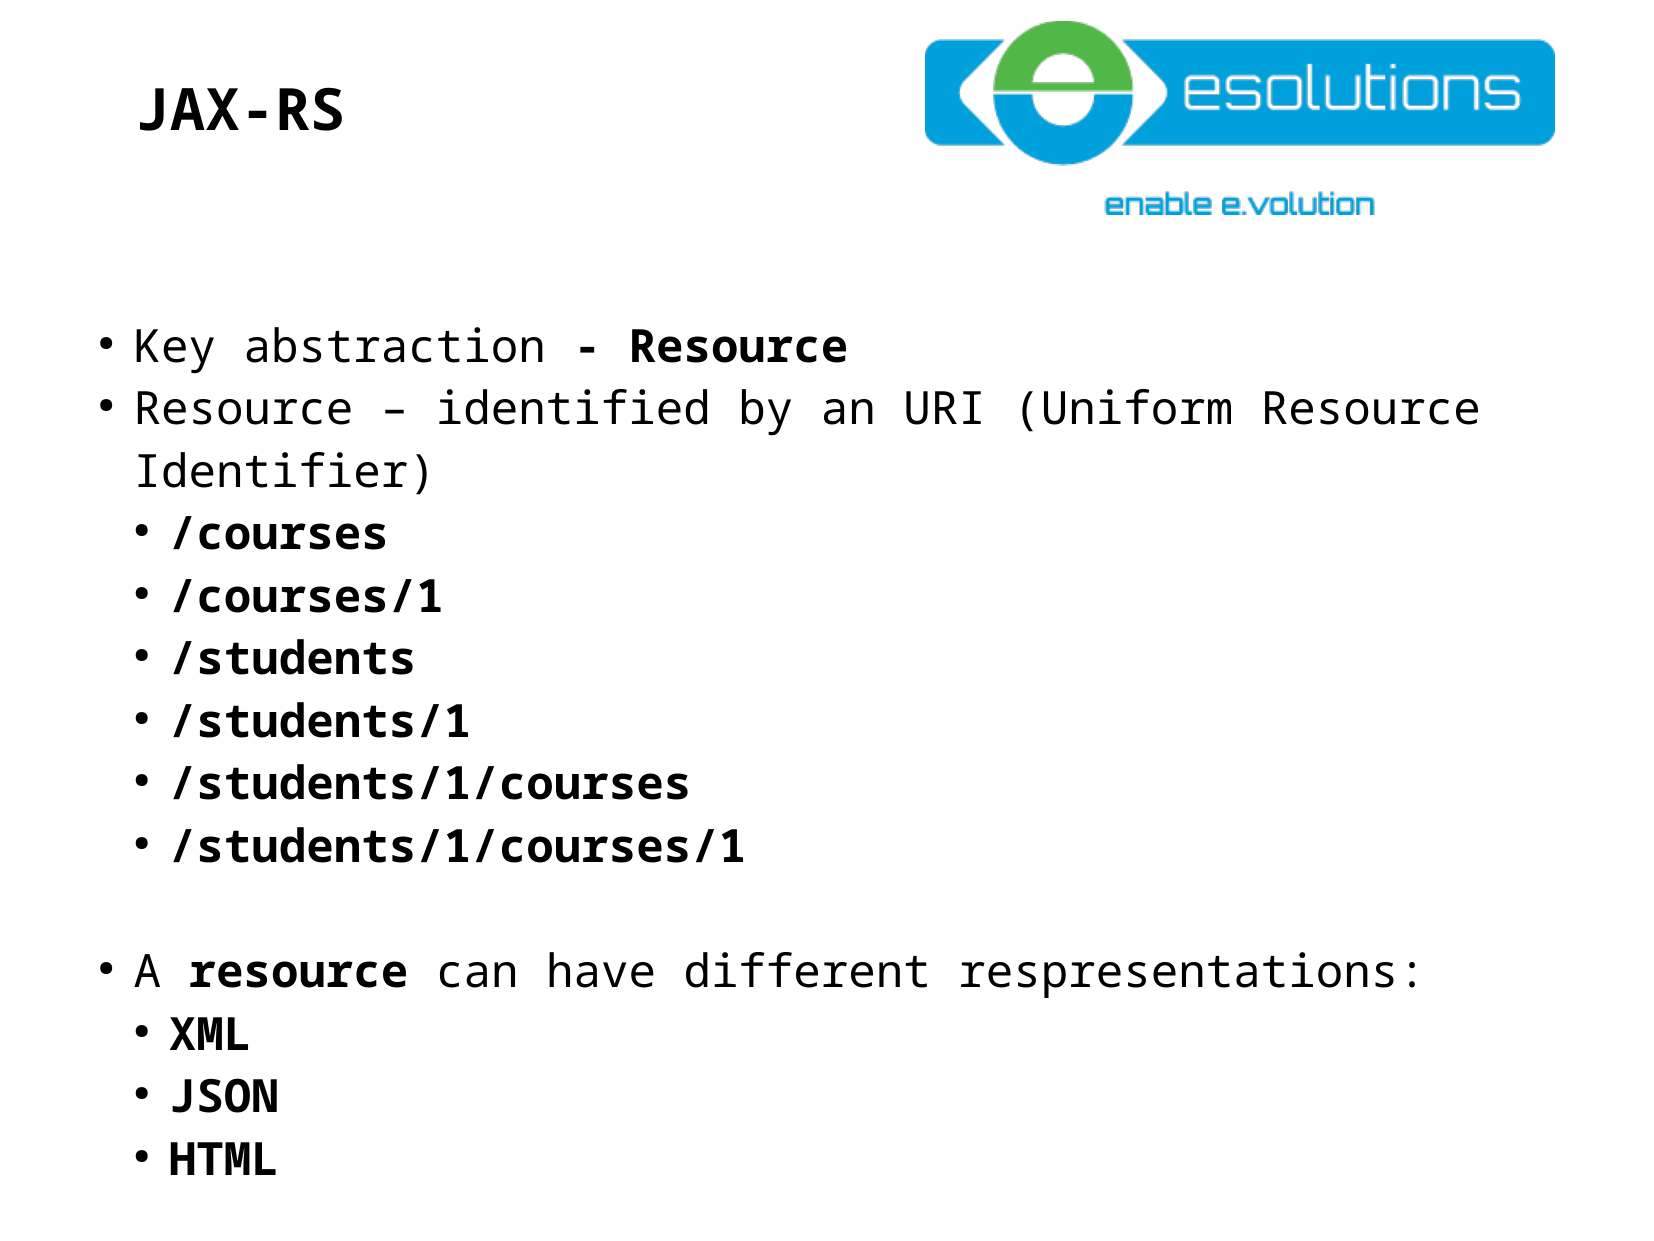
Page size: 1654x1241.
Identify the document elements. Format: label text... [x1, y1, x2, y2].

picture [1390, 75, 1396, 110]
picture [1360, 201, 1370, 207]
picture [1325, 75, 1361, 110]
text_box JAX-RS [85, 61, 926, 215]
picture [1110, 201, 1120, 205]
picture [1403, 75, 1438, 110]
picture [1226, 201, 1236, 205]
picture [1485, 75, 1521, 110]
picture [925, 21, 1555, 207]
picture [1340, 201, 1351, 207]
picture [1169, 201, 1179, 207]
picture [1267, 75, 1302, 110]
subtitle Key abstraction - Resource Resource – identified by an URI (Uniform Resource Identifier) /courses /courses/1 /students /students/1 /students/1/courses /students/1/courses/1 A resource can have different respresentations: XML JSON HTML [98, 207, 1579, 1232]
picture [1226, 75, 1261, 110]
picture [1307, 64, 1319, 110]
picture [1197, 201, 1208, 205]
picture [1185, 75, 1220, 110]
picture [1130, 201, 1139, 207]
picture [1366, 64, 1385, 110]
picture [1444, 75, 1479, 110]
